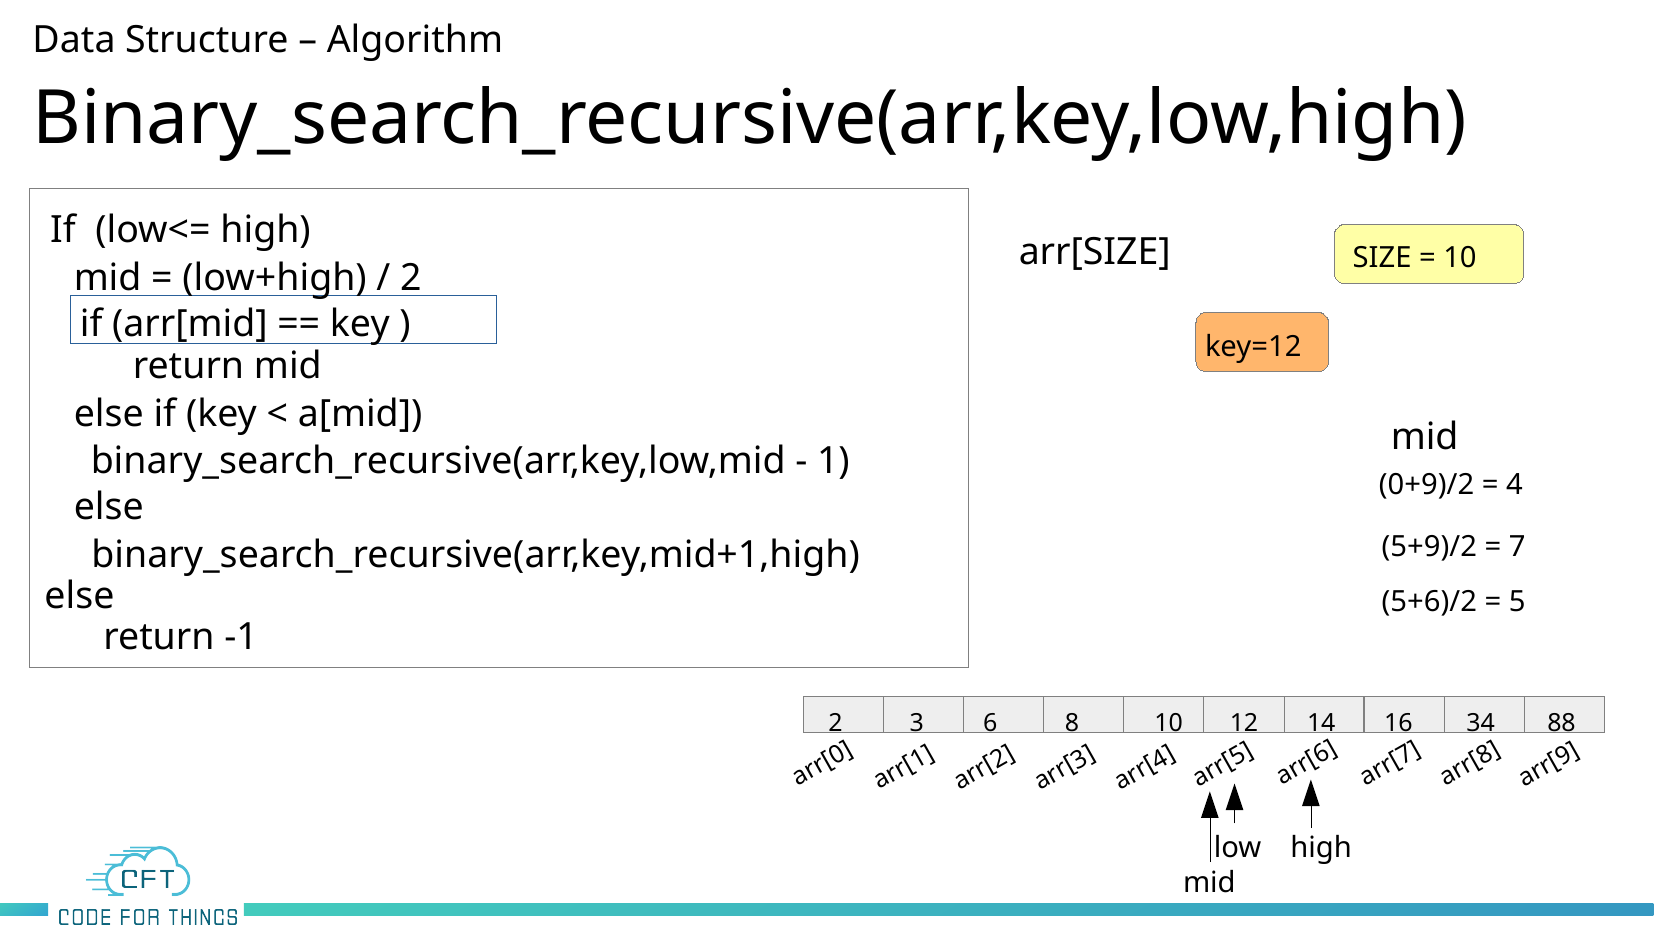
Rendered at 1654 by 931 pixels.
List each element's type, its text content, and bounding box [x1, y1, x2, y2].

text_box mid [1168, 854, 1259, 931]
title Data Structure – Algorithm Binary_search_recursive(arr,key,low,high) [32, 0, 1654, 199]
text_box [1196, 312, 1328, 318]
text_box arr[2] [929, 737, 1039, 812]
text_box high [1275, 819, 1374, 869]
text_box [1334, 224, 1524, 284]
text_box mid [1376, 402, 1477, 455]
text_box 6 [968, 697, 1031, 742]
text_box arr[6] [1255, 733, 1385, 811]
text_box mid = (low+high) / 2 [59, 242, 497, 302]
text_box arr[0] [767, 733, 880, 807]
text_box 8 [1049, 697, 1112, 742]
text_box arr[5] [1175, 733, 1291, 805]
text_box arr[SIZE] [1003, 217, 1217, 284]
text_box [867, 696, 1605, 733]
text_box arr[4] [1098, 740, 1203, 811]
text_box arr[8] [1422, 733, 1526, 808]
text_box arr[3] [1010, 739, 1127, 816]
text_box 2 [813, 696, 867, 741]
text_box [29, 579, 969, 668]
text_box 3 [894, 697, 948, 742]
text_box (5+9)/2 = 7 [1366, 517, 1571, 567]
text_box 34 [1451, 697, 1514, 749]
text_box binary_search_recursive(arr,key,low,mid - 1) [76, 425, 945, 485]
text_box low [1199, 819, 1210, 854]
text_box [803, 696, 813, 733]
text_box key=12 [1190, 318, 1335, 402]
text_box low [1211, 819, 1275, 869]
text_box else if (key < a[mid]) [59, 378, 556, 438]
text_box return mid [118, 330, 367, 390]
text_box else [59, 472, 178, 531]
text_box 16 [1369, 697, 1443, 749]
text_box return -1 [88, 602, 290, 661]
text_box else [29, 561, 148, 620]
text_box arr[9] [1494, 704, 1625, 808]
text_box [29, 188, 969, 561]
text_box 14 [1292, 697, 1354, 749]
text_box 12 [1215, 697, 1277, 742]
text_box 88 [1532, 697, 1595, 749]
picture [59, 846, 237, 925]
text_box arr[1] [849, 733, 958, 811]
text_box arr[7] [1341, 746, 1451, 811]
text_box (0+9)/2 = 4 [1364, 455, 1569, 505]
text_box If (low<= high) [35, 194, 367, 254]
text_box if (arr[mid] == key ) [64, 289, 491, 348]
text_box SIZE = 10 [1338, 228, 1518, 278]
text_box binary_search_recursive(arr,key,mid+1,high) [76, 519, 975, 579]
text_box 10 [1139, 697, 1204, 742]
text_box (5+6)/2 = 5 [1366, 572, 1571, 622]
